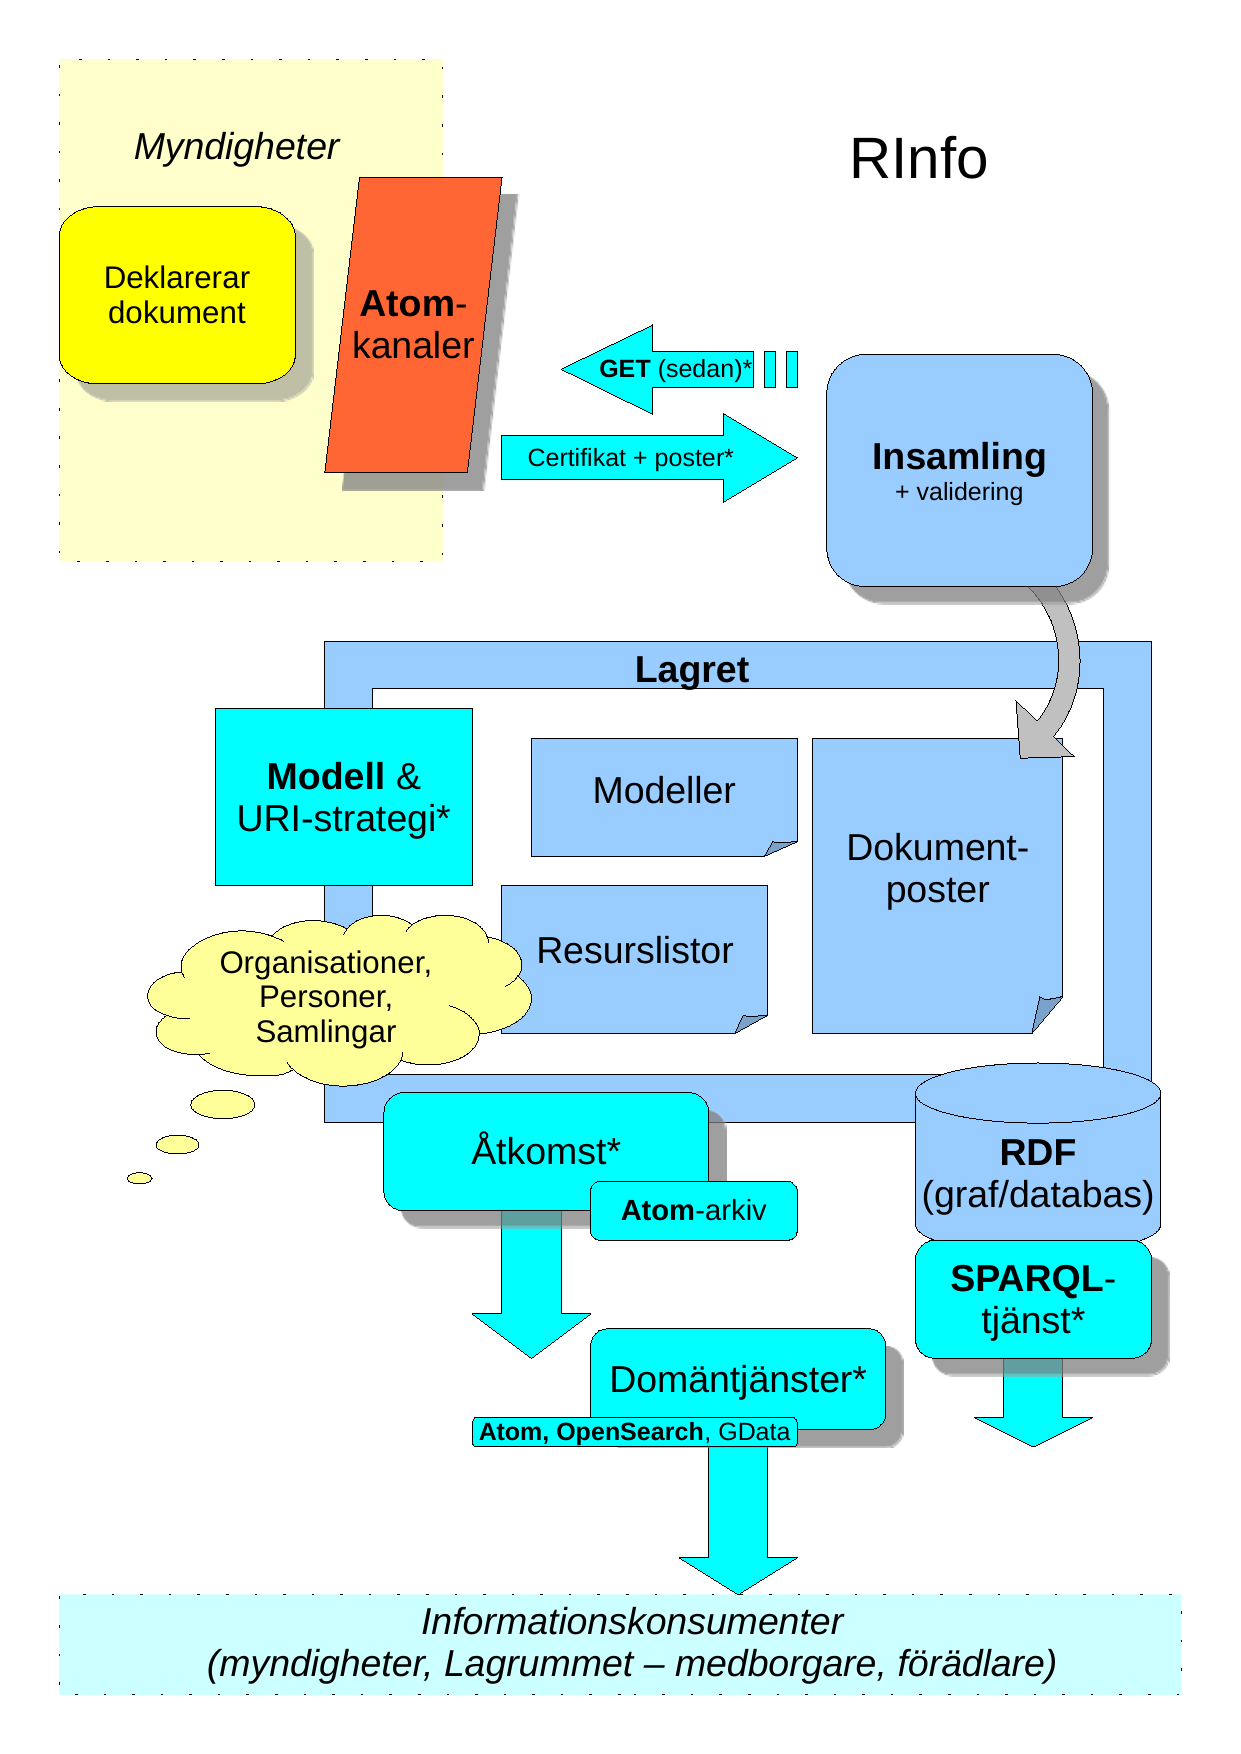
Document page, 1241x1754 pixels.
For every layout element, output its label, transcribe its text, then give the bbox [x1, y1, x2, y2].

text_box Deklarerar dokument [59, 206, 296, 384]
text_box [59, 59, 443, 562]
text_box RInfo [834, 118, 1004, 207]
text_box [324, 641, 620, 708]
text_box Domäntjänster* [590, 1328, 886, 1430]
text_box RDF (graf/databas) [915, 1062, 1161, 1241]
text_box [974, 1359, 1093, 1447]
text_box Insamling + validering [826, 354, 1093, 587]
text_box Modeller [531, 738, 798, 857]
text_box GET (sedan)* [786, 351, 798, 388]
text_box [1075, 1594, 1182, 1695]
text_box Modell & URI-strategi* [215, 708, 473, 886]
text_box SPARQL- tjänst* [915, 1240, 1152, 1359]
text_box Åtkomst* [383, 1092, 709, 1211]
text_box Organisationer, Personer, Samlingar [190, 1090, 255, 1119]
text_box Certifikat + poster* [501, 413, 798, 503]
text_box Dokument- poster [812, 738, 1063, 1034]
text_box GET (sedan)* [561, 324, 754, 415]
text_box [59, 1594, 192, 1695]
text_box [324, 1074, 940, 1123]
text_box [679, 1447, 798, 1593]
text_box [472, 1211, 591, 1359]
text_box Atom, OpenSearch, GData [472, 1417, 798, 1447]
text_box Resurslistor [501, 885, 768, 1034]
text_box Organisationer, Personer, Samlingar [147, 915, 532, 1087]
text_box Atom- kanaler [324, 177, 503, 473]
text_box Informationskonsumenter (myndigheter, Lagrummet – medborgare, förädlare) [192, 1593, 1075, 1695]
text_box Organisationer, Personer, Samlingar [156, 1135, 199, 1154]
text_box GET (sedan)* [764, 351, 776, 388]
text_box [324, 886, 373, 928]
text_box [768, 587, 1152, 1081]
text_box Atom-arkiv [590, 1181, 798, 1241]
text_box Lagret [620, 641, 768, 709]
text_box Myndigheter [118, 118, 355, 177]
